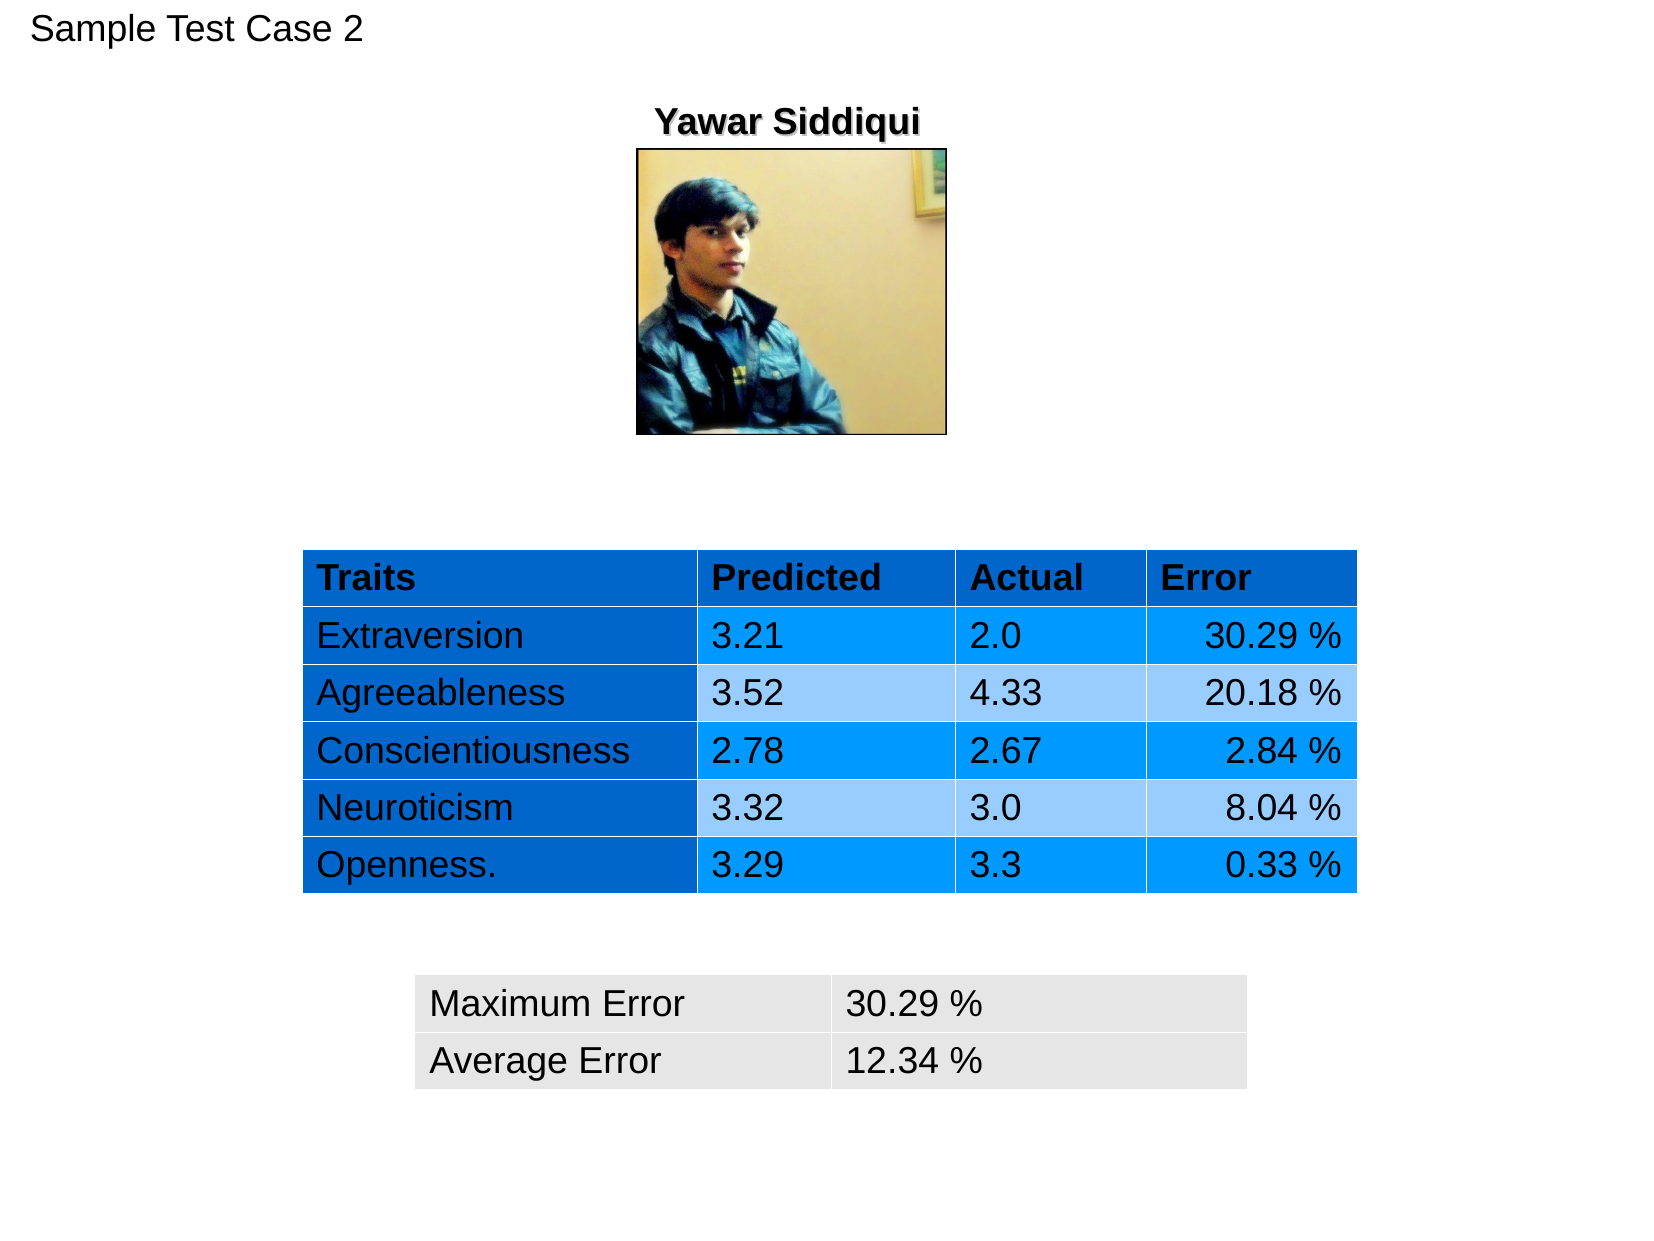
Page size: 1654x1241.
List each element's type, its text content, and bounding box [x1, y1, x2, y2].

table_header Traits [303, 550, 697, 606]
table_cell Agreeableness [303, 665, 697, 721]
table_cell 3.29 [698, 837, 955, 893]
table_cell 3.52 [698, 665, 955, 721]
table_cell 20.18 % [1147, 665, 1357, 721]
table_header Actual [956, 550, 1146, 606]
table_cell 2.78 [698, 722, 955, 779]
table_cell 3.32 [698, 780, 955, 836]
table_cell 30.29 % [1147, 607, 1357, 664]
table_cell Openness. [303, 837, 697, 893]
table_cell 12.34 % [832, 1033, 1247, 1089]
table_cell Conscientiousness [303, 722, 697, 779]
text_box Yawar Siddiqui [600, 93, 976, 151]
table_cell 3.21 [698, 607, 955, 664]
table_cell 3.3 [956, 837, 1146, 893]
table_cell 4.33 [956, 665, 1146, 721]
table_cell 3.0 [956, 780, 1146, 836]
table_cell 2.0 [956, 607, 1146, 664]
table_header 30.29 % [832, 975, 1247, 1032]
table_cell 2.84 % [1147, 722, 1357, 779]
table_header Maximum Error [415, 975, 831, 1032]
table_cell 8.04 % [1147, 780, 1357, 836]
table_header Error [1147, 550, 1357, 606]
table_cell Extraversion [303, 607, 697, 664]
picture [636, 148, 947, 436]
table_cell 0.33 % [1147, 837, 1357, 893]
table_header Predicted [698, 550, 955, 606]
table_cell Neuroticism [303, 780, 697, 836]
table_cell 2.67 [956, 722, 1146, 779]
text_box Sample Test Case 2 [15, 0, 511, 57]
table_cell Average Error [415, 1033, 831, 1089]
